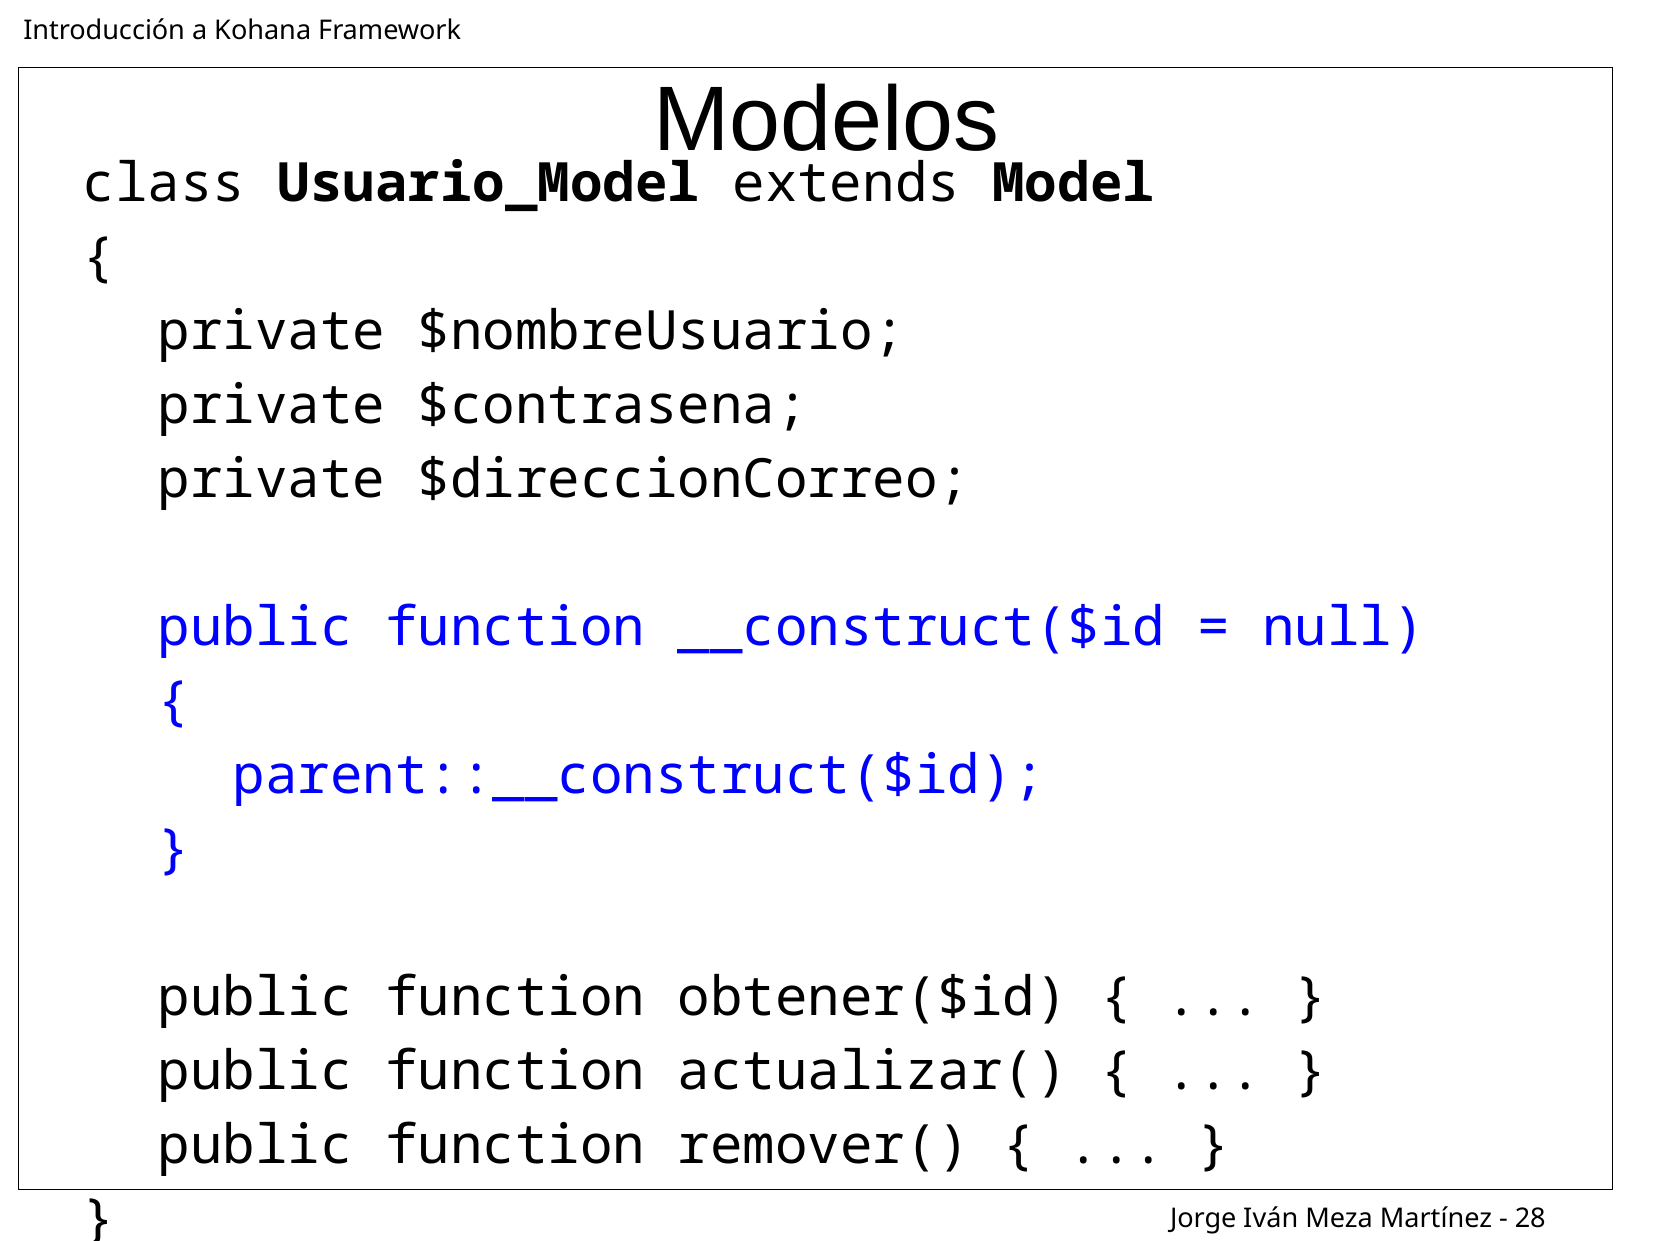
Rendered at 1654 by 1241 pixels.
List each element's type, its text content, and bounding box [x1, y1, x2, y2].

subtitle class Usuario_Model extends Model { private $nombreUsuario; private $contrasena; private $direccionCorreo; public function __construct($id = null) { parent::__construct($id); } public function obtener($id) { ... } public function actualizar() { ... } public function remover() { ... } } [82, 218, 1571, 1179]
title Modelos [82, 56, 1571, 181]
